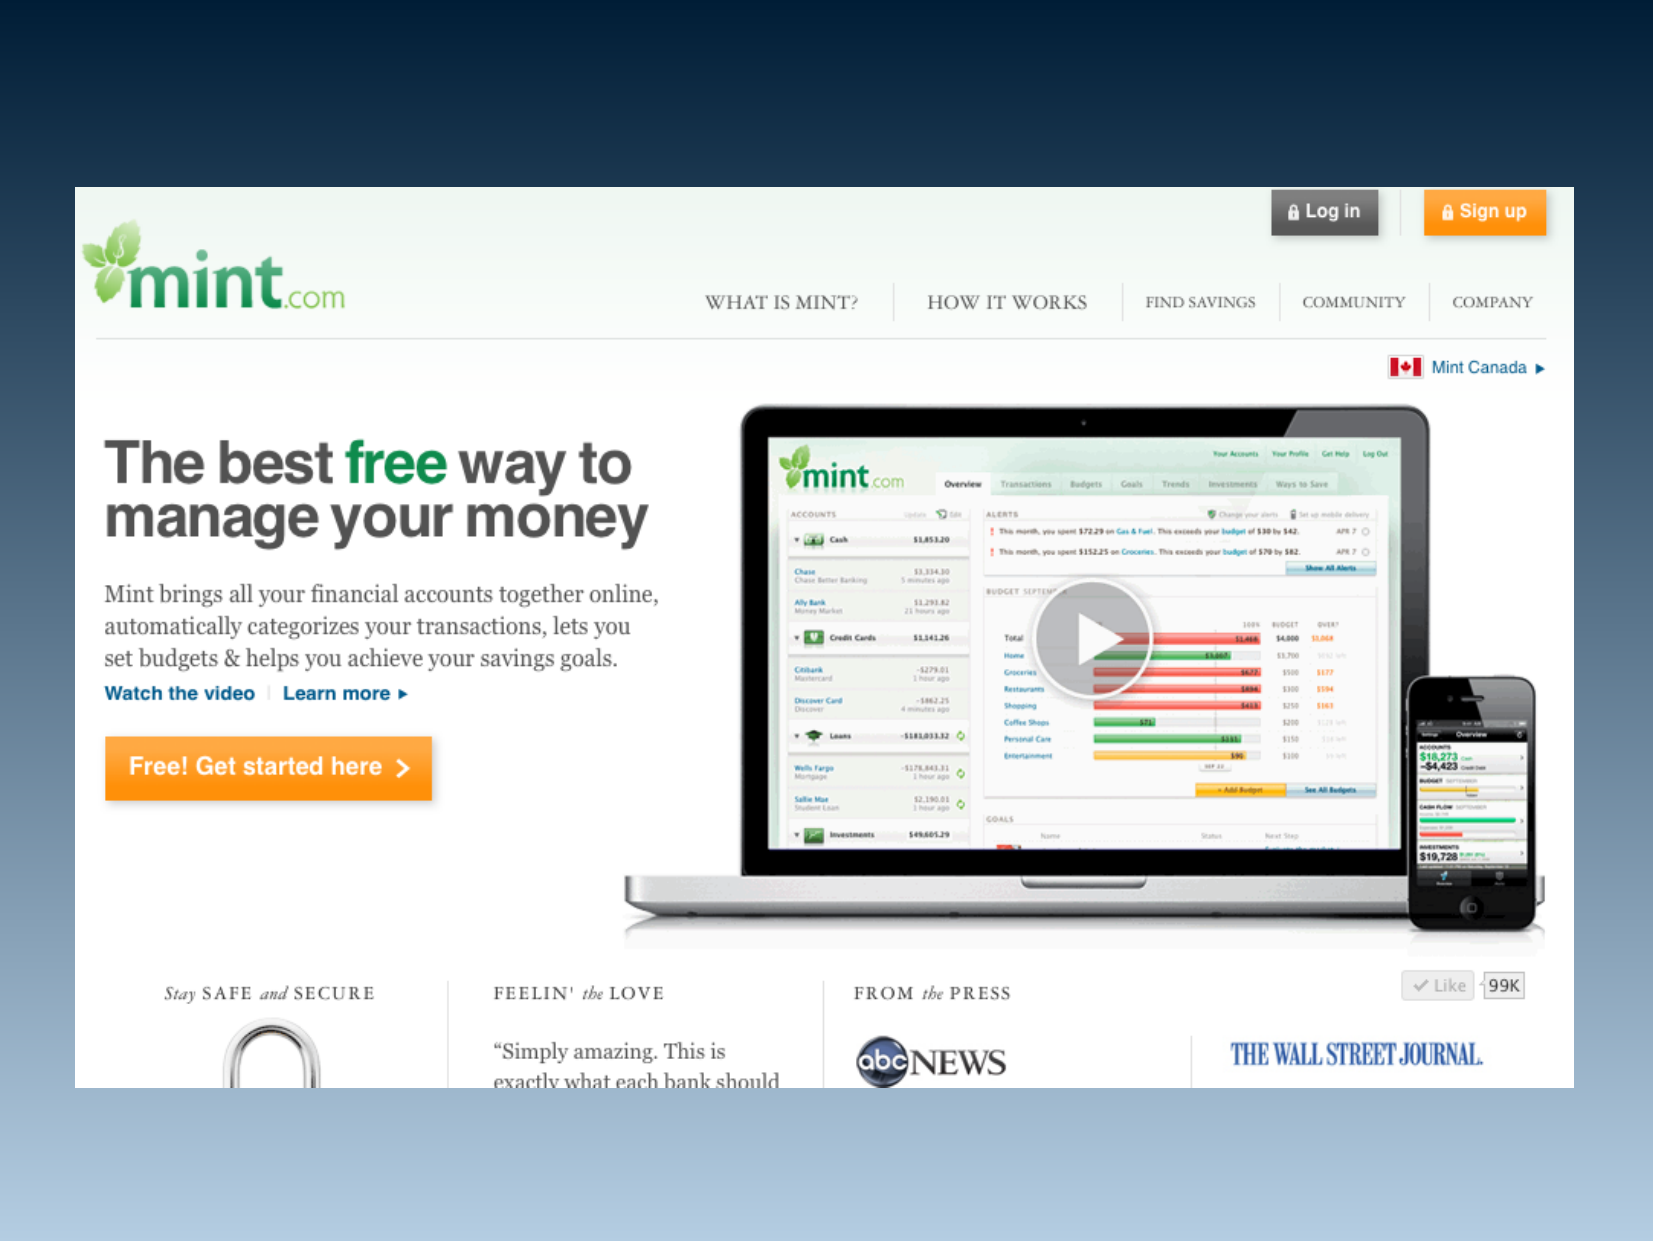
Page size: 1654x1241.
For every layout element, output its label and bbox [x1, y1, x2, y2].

picture [75, 187, 1574, 1089]
